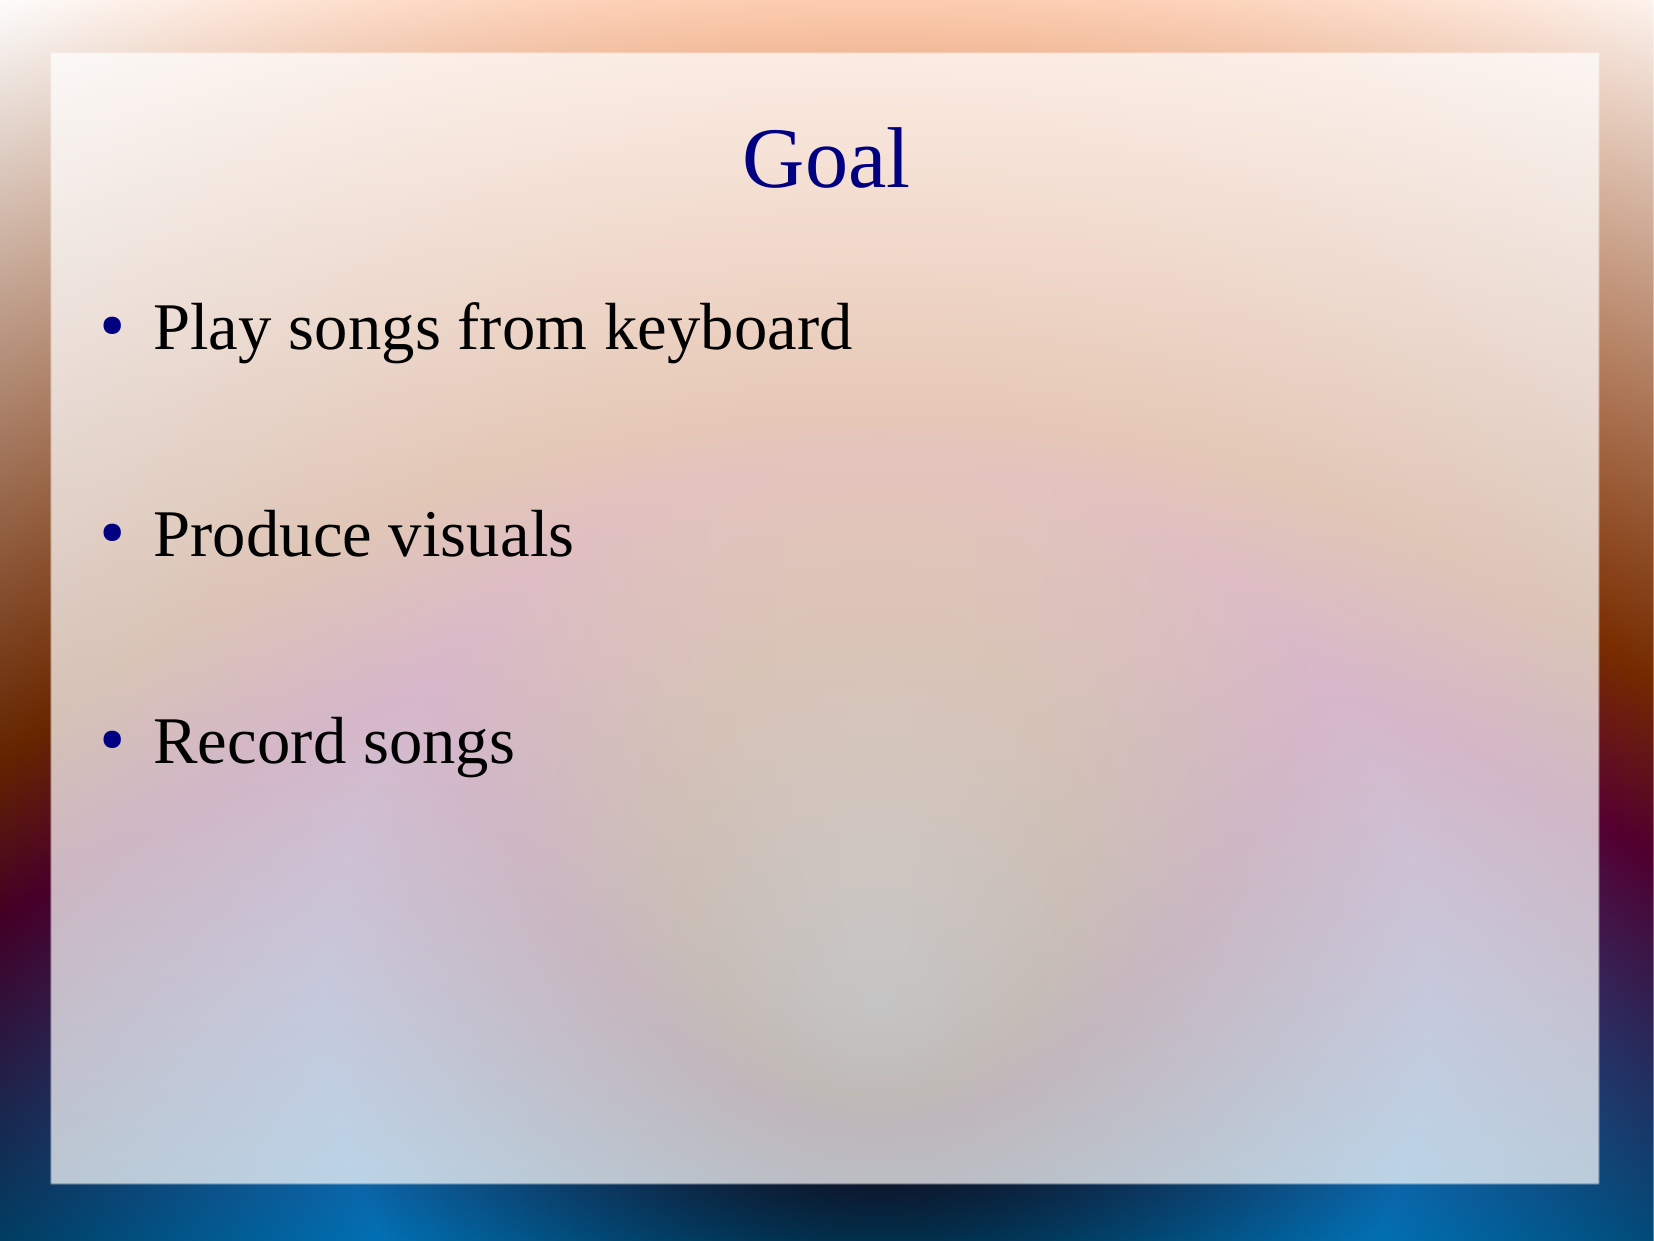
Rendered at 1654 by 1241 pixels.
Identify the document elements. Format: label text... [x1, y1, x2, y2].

title Goal [82, 55, 1571, 263]
list Play songs from keyboard Produce visuals Record songs [82, 290, 1571, 1010]
picture [0, 0, 1654, 1241]
